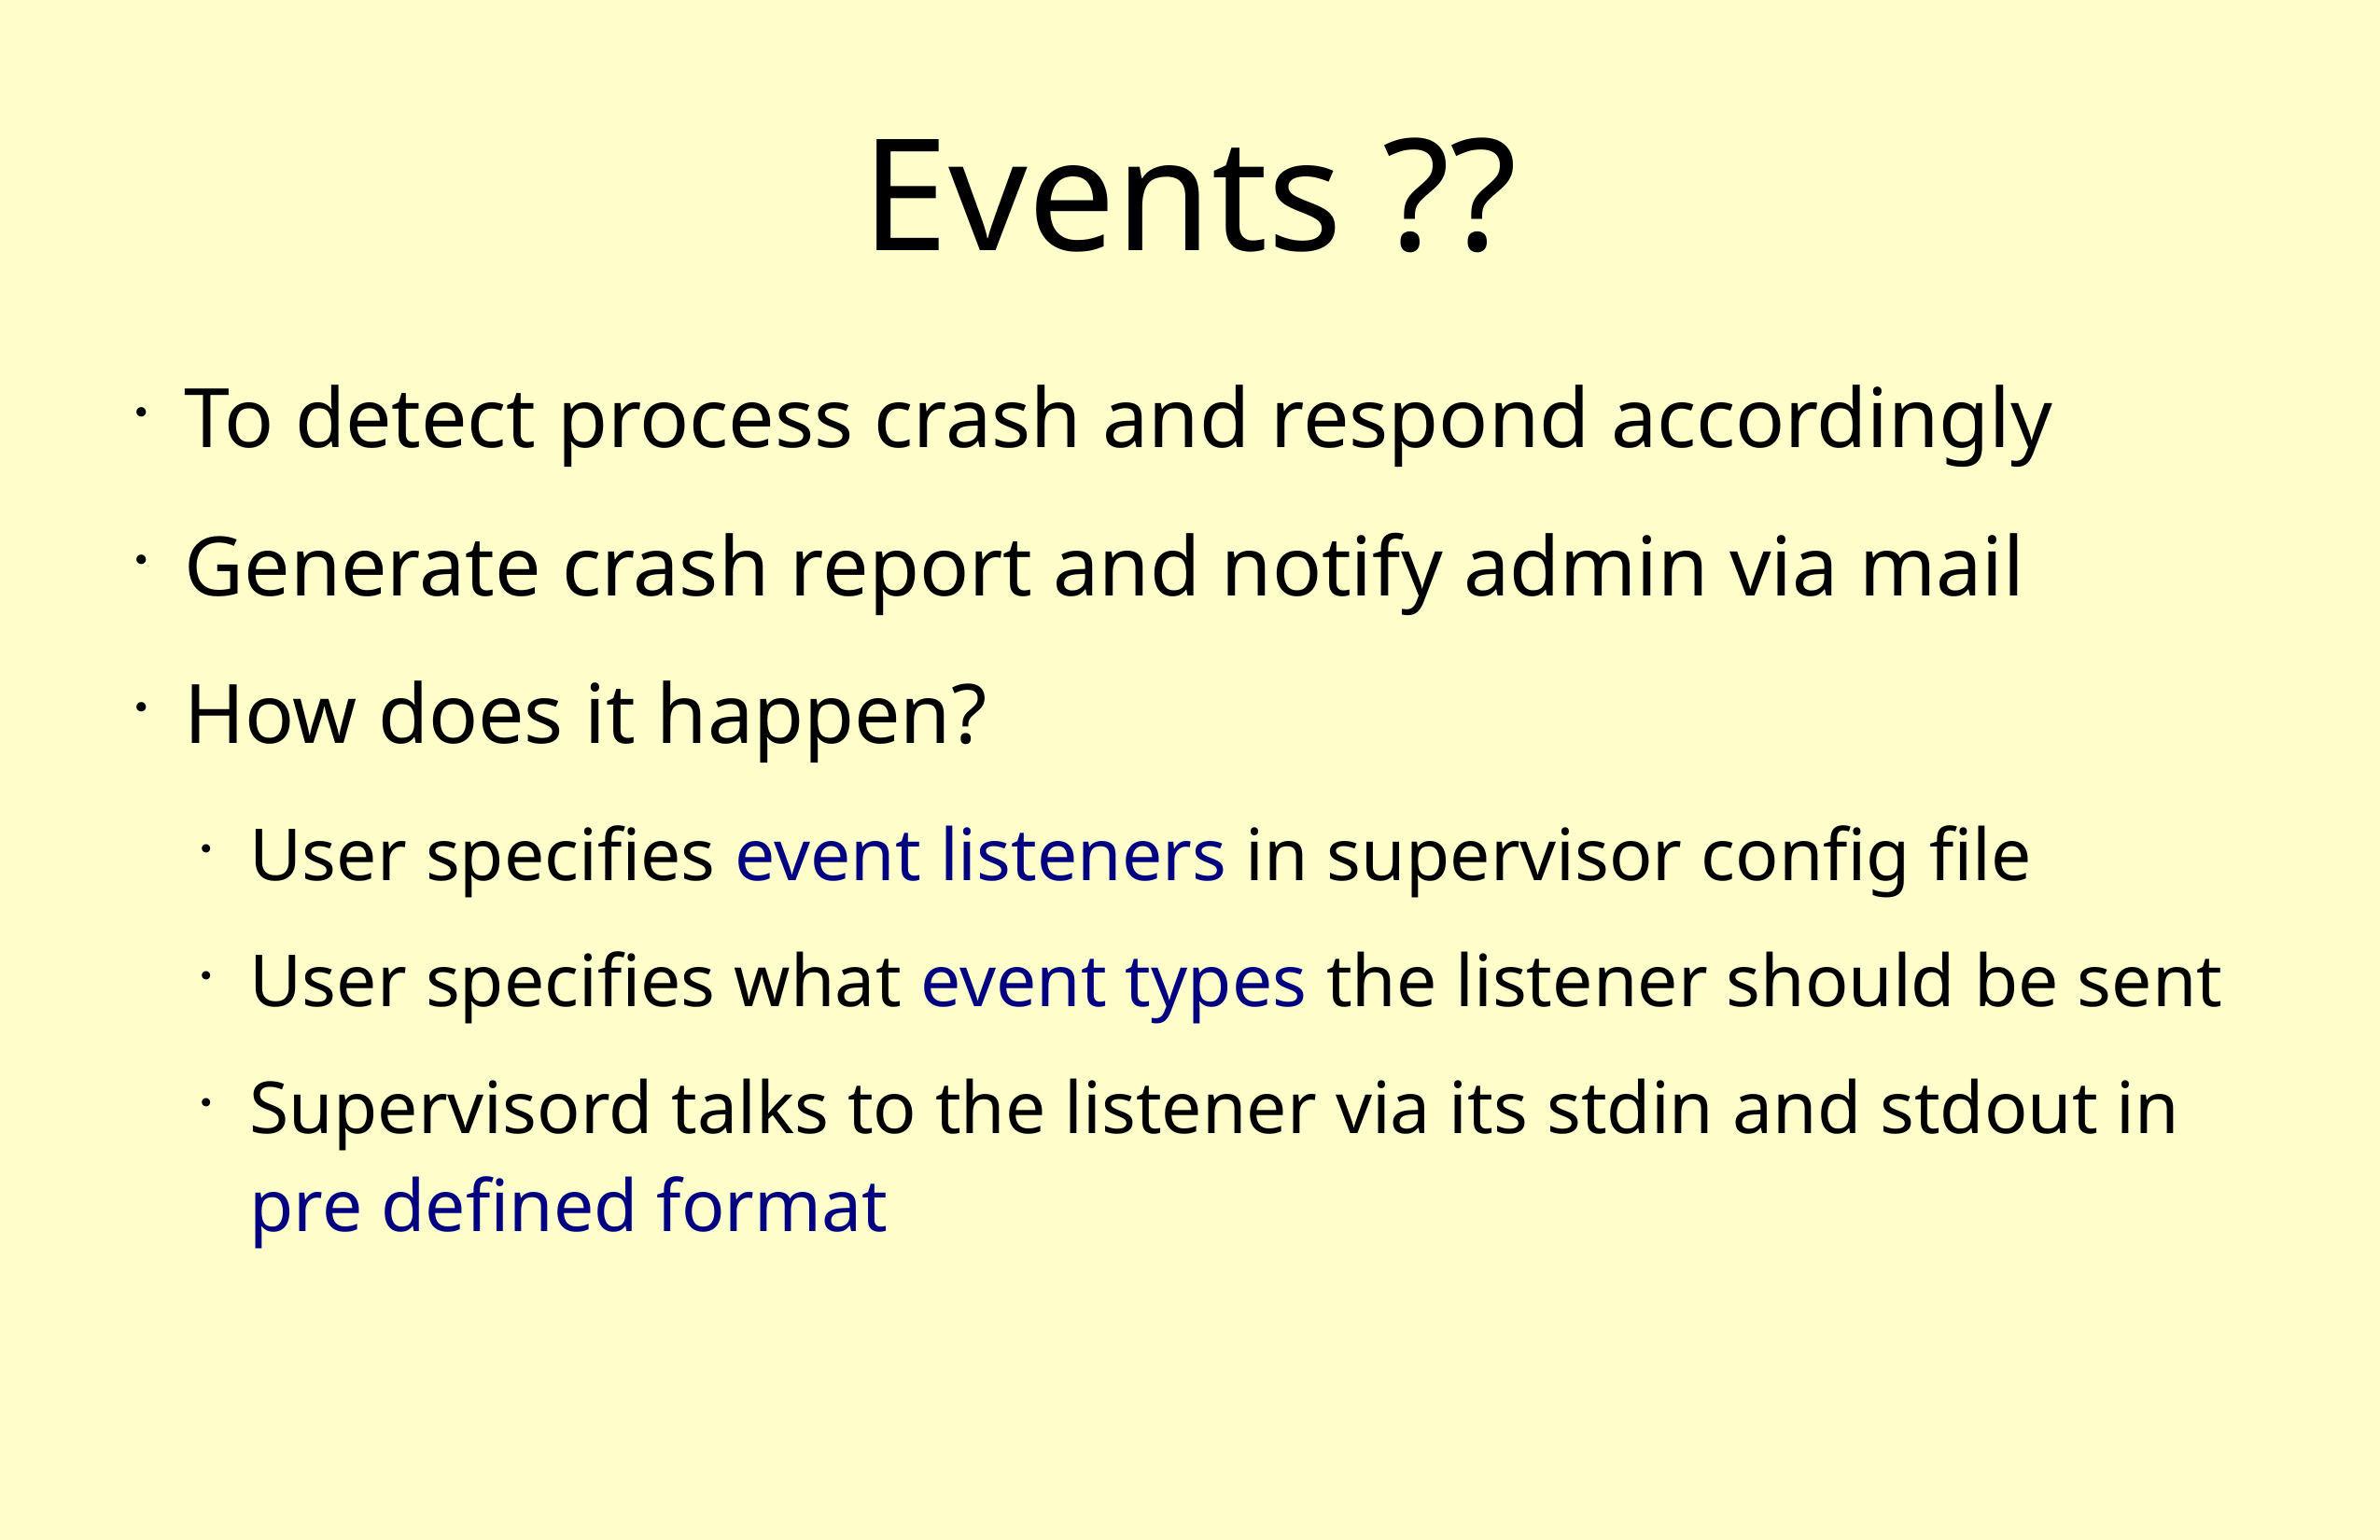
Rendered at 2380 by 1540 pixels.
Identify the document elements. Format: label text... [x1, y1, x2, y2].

title Events ?? [119, 61, 2261, 319]
text_box [119, 323, 2261, 1217]
list To detect process crash and respond accordingly Generate crash report and notify admin via mail How does it happen? User specifies event listeners in supervisor config file User specifies what event types the listener should be sent Supervisord talks to the listener via its stdin and stdout in pre defined format [119, 1217, 2261, 1253]
